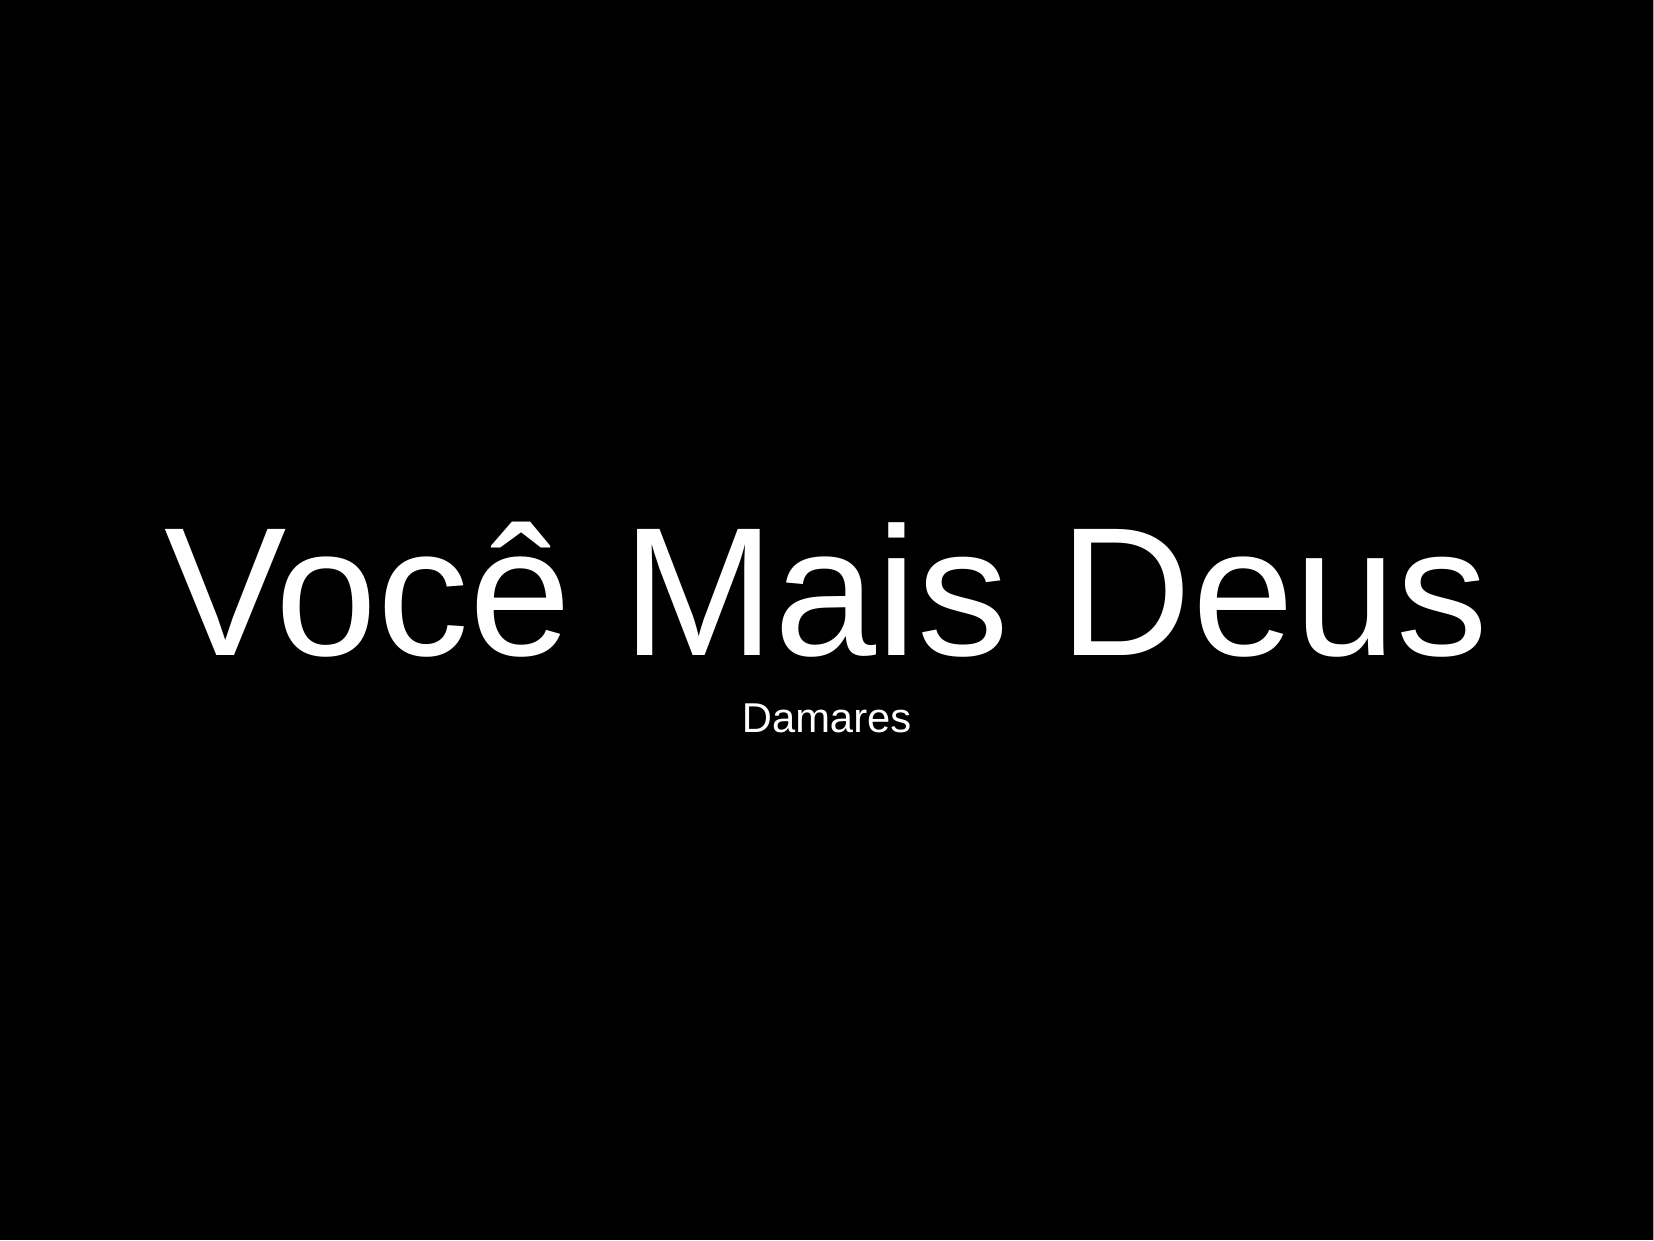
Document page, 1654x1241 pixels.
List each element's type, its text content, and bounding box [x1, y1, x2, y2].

subtitle Você Mais Deus Damares [82, 49, 1571, 1182]
